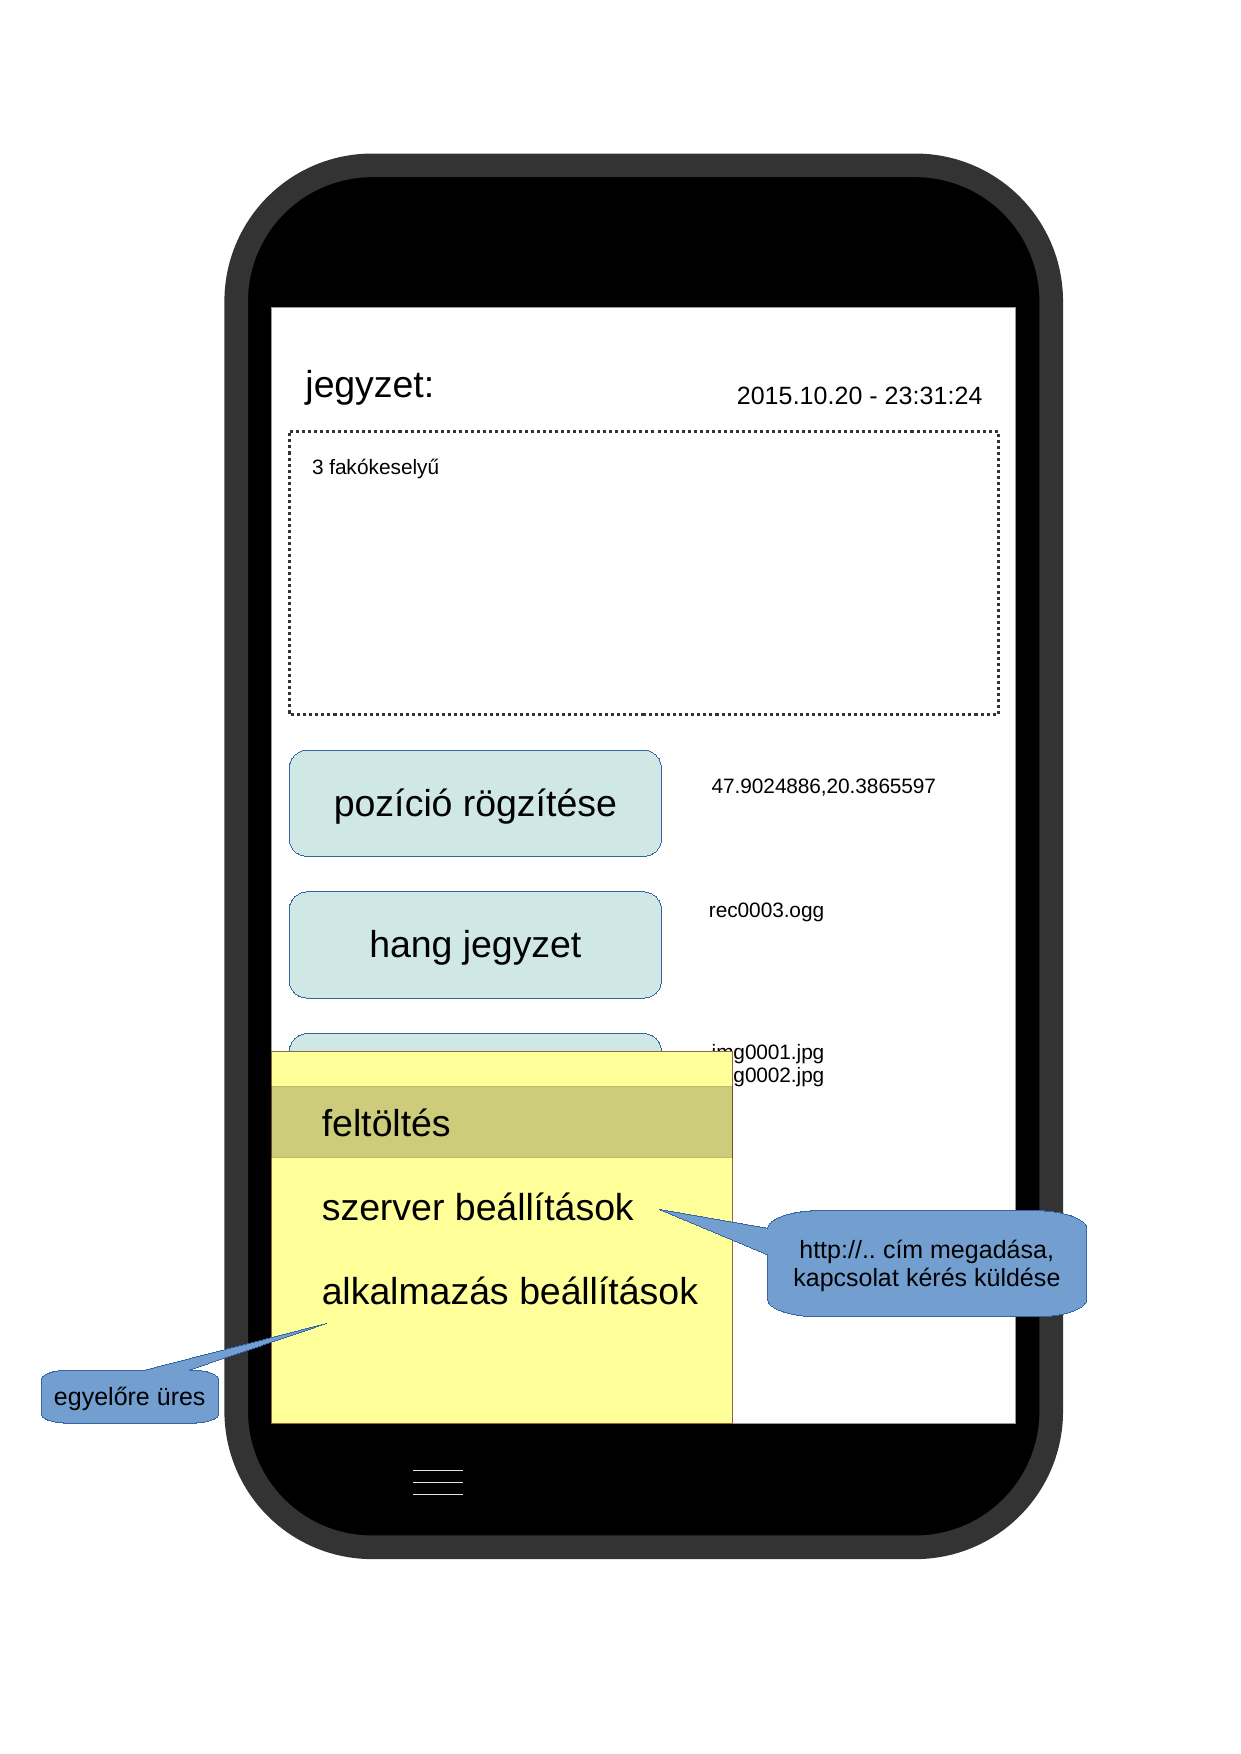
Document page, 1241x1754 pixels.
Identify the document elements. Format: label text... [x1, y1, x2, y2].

text_box feltöltés szerver beállítások alkalmazás beállítások [307, 1094, 713, 1320]
text_box 2015.10.20 - 23:31:24 [722, 360, 999, 404]
text_box hang jegyzet [289, 891, 662, 999]
text_box 3 fakókeselyű [297, 448, 454, 487]
text_box [236, 165, 1052, 1548]
text_box 47.9024886,20.3865597 [696, 767, 951, 806]
text_box img0001.jpg img0002.jpg [696, 1033, 840, 1095]
text_box pozíció rögzítése [289, 750, 662, 857]
text_box http://.. cím megadása, kapcsolat kérés küldése [659, 1209, 1087, 1317]
text_box egyelőre üres [41, 1323, 327, 1424]
text_box rec0003.ogg [694, 891, 839, 930]
text_box jegyzet: [290, 356, 449, 414]
text_box kép csatolás [289, 1033, 662, 1051]
